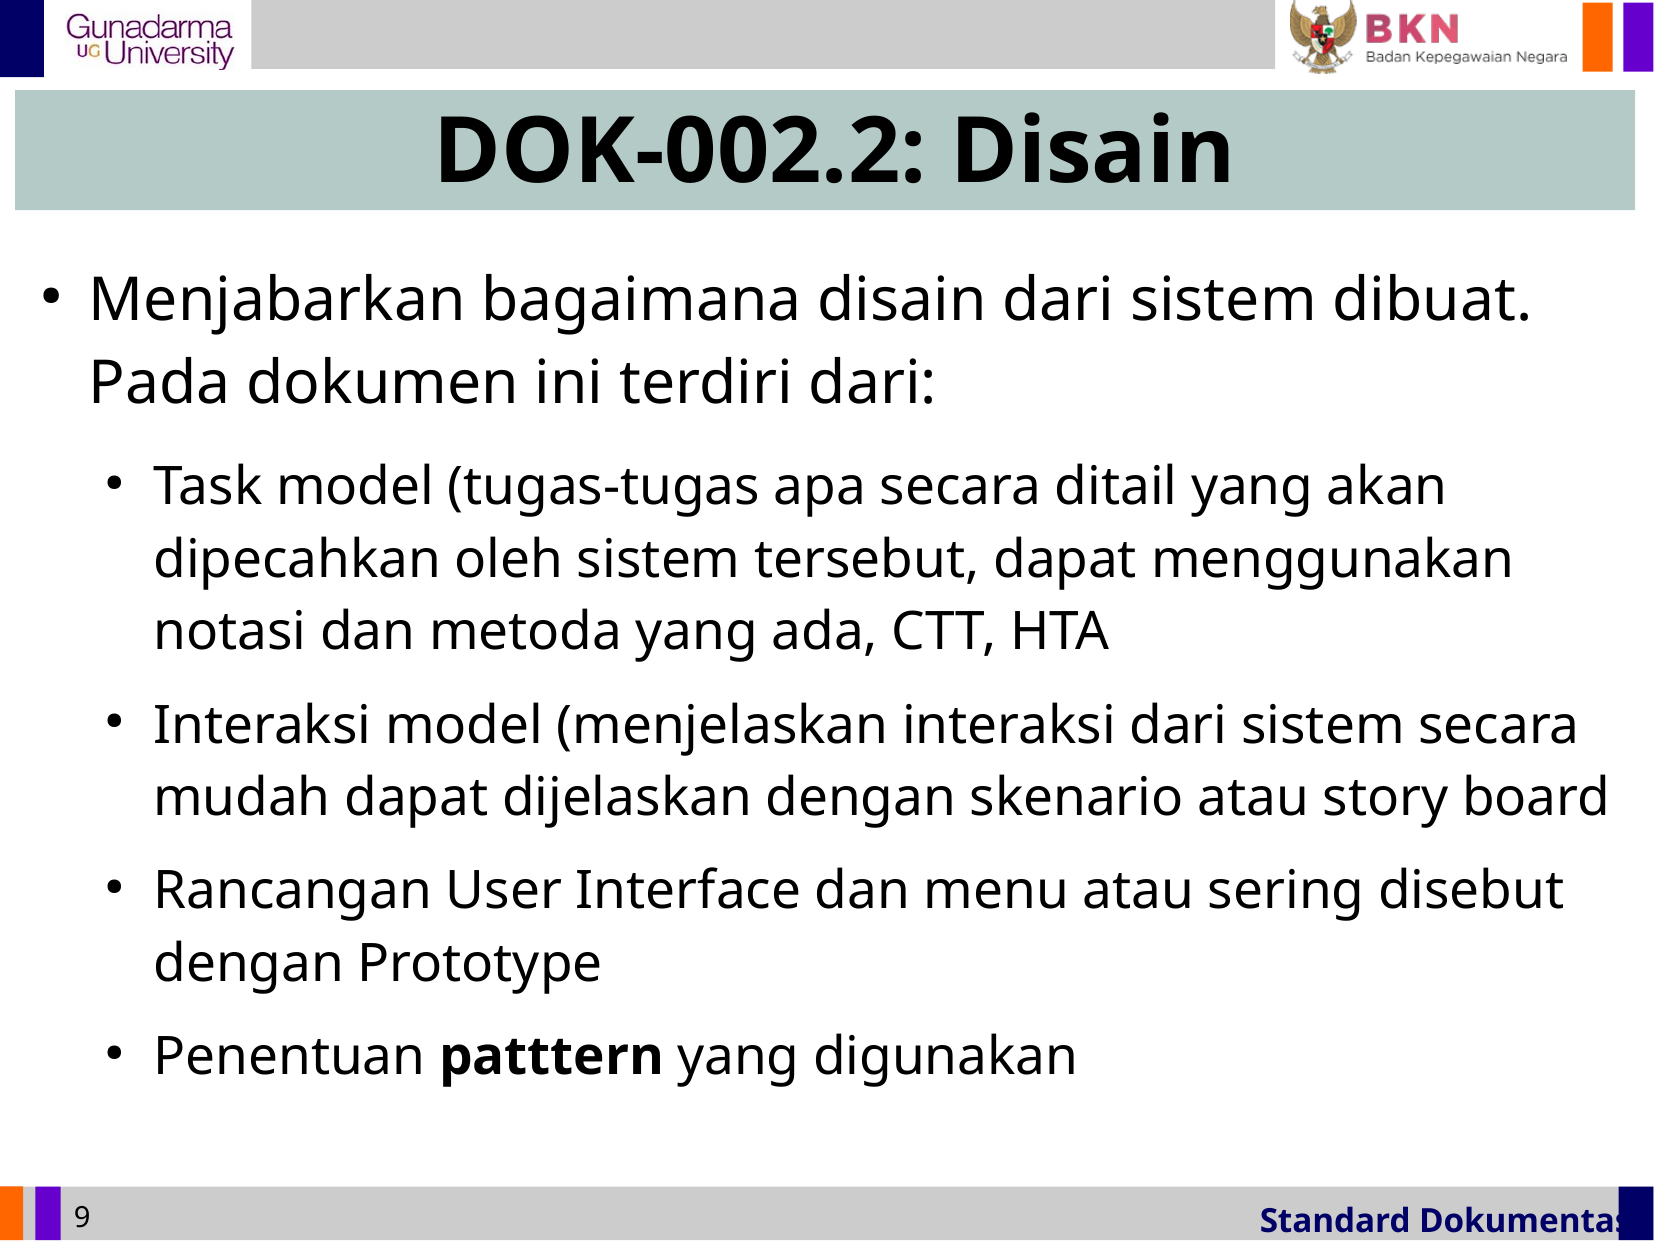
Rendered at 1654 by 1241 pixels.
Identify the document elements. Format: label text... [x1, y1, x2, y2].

text_box [15, 90, 78, 211]
text_box [1592, 90, 1636, 211]
title DOK-002.2: Disain [78, 84, 1592, 211]
picture [1290, 0, 1567, 74]
list Menjabarkan bagaimana disain dari sistem dibuat. Pada dokumen ini terdiri dari: Task model (tugas-tugas apa secara ditail yang akan dipecahkan oleh sistem tersebut, dapat menggunakan notasi dan metoda yang ada, CTT, HTA Interaksi model (menjelaskan interaksi dari sistem secara mudah dapat dijelaskan dengan skenario atau story board Rancangan User Interface dan menu atau sering disebut dengan Prototype Penentuan patttern yang digunakan [24, 255, 1636, 1141]
picture [65, 0, 235, 70]
